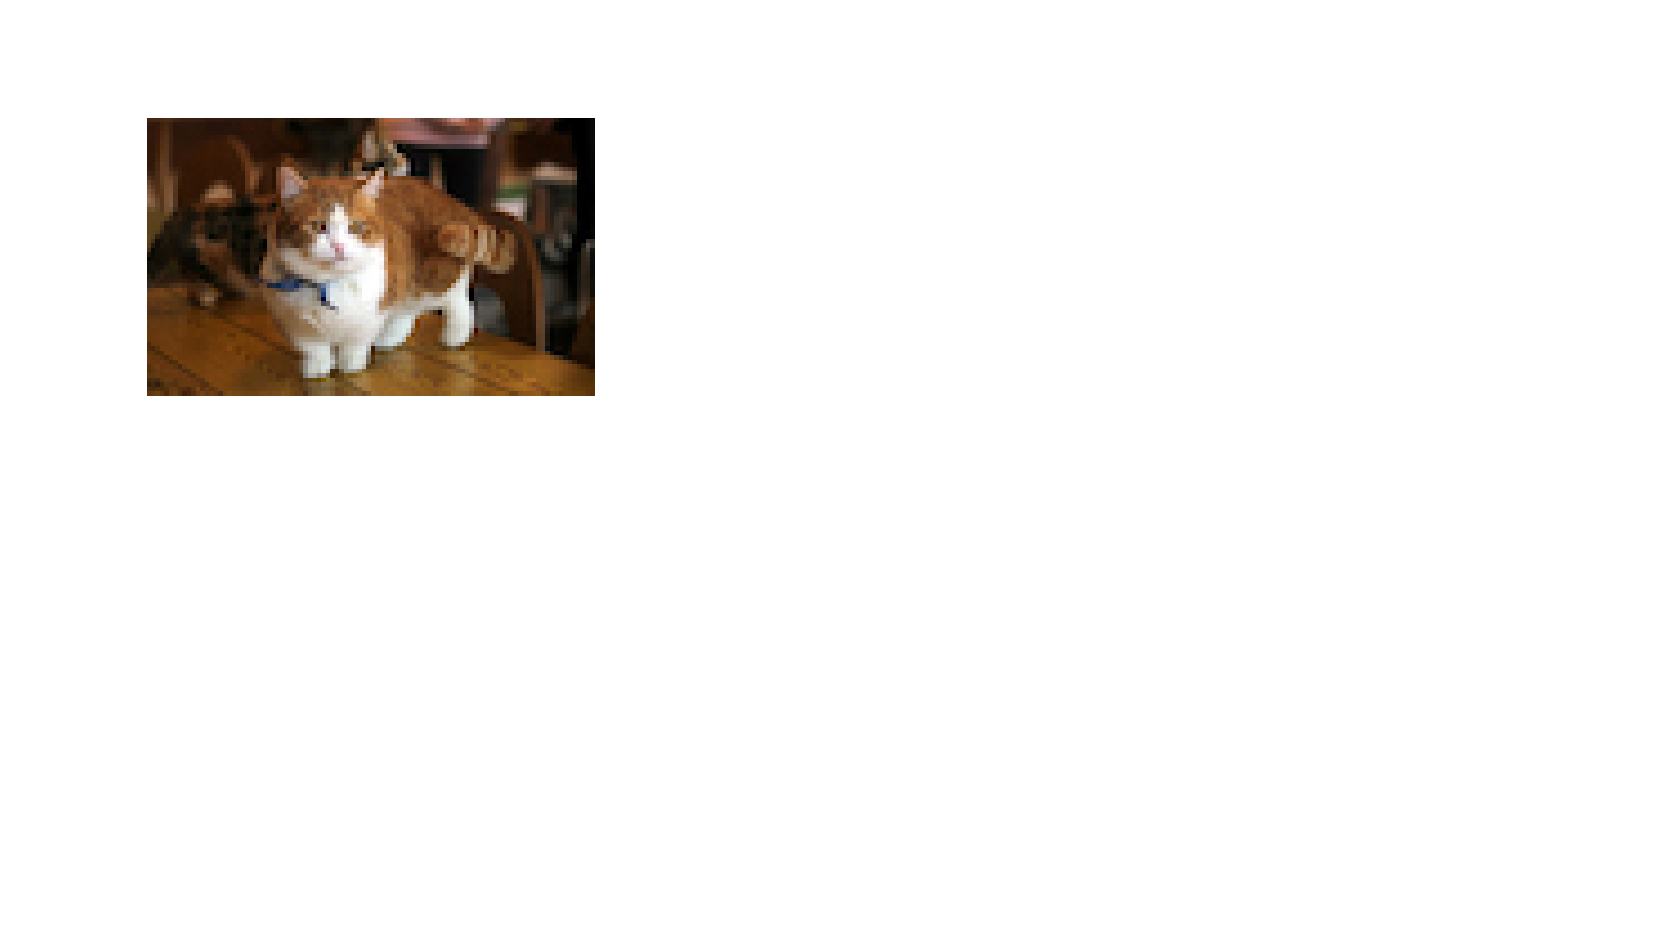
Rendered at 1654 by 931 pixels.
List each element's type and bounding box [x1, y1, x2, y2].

picture [147, 118, 595, 396]
